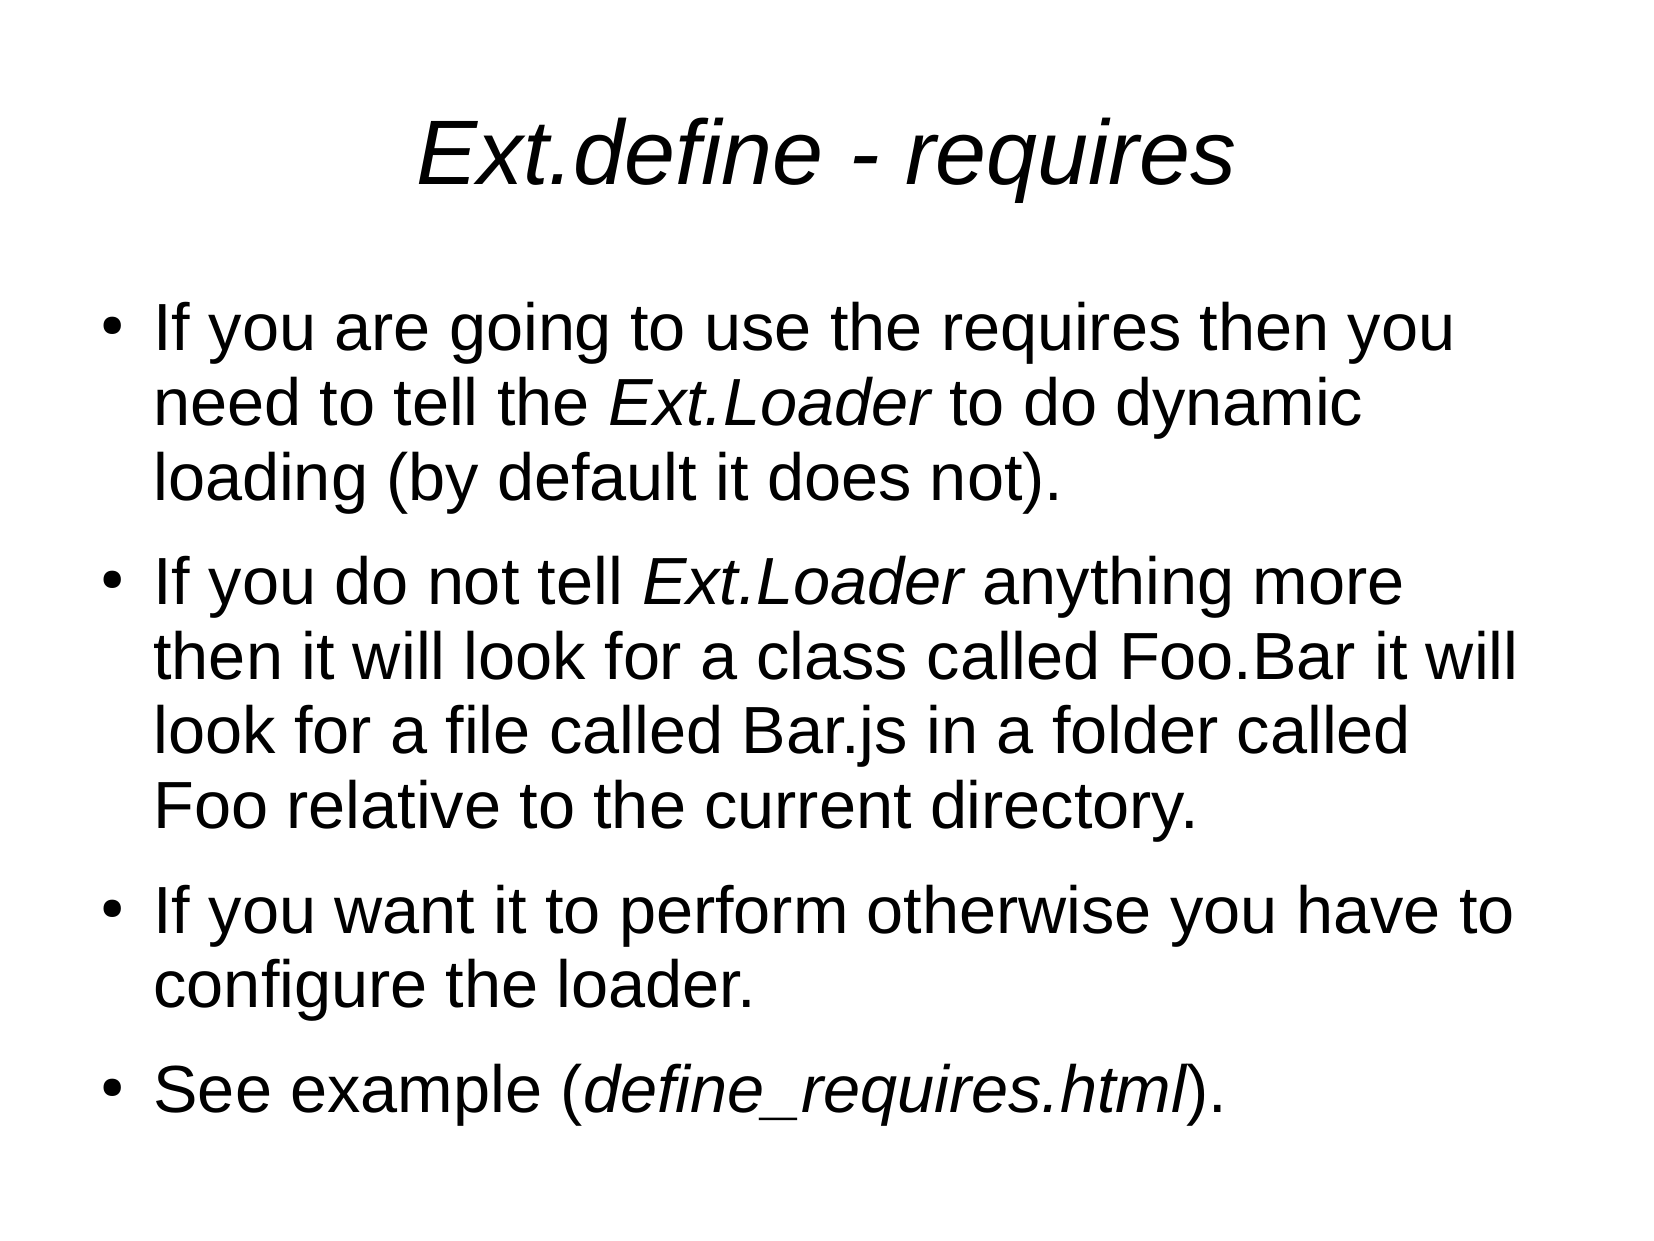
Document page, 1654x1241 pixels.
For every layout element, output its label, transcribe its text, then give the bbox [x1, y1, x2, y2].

title Ext.define - requires [82, 49, 1571, 257]
list If you are going to use the requires then you need to tell the Ext.Loader to do dynamic loading (by default it does not). If you do not tell Ext.Loader anything more then it will look for a class called Foo.Bar it will look for a file called Bar.js in a folder called Foo relative to the current directory. If you want it to perform otherwise you have to configure the loader. See example (define_requires.html). [82, 290, 1538, 1186]
